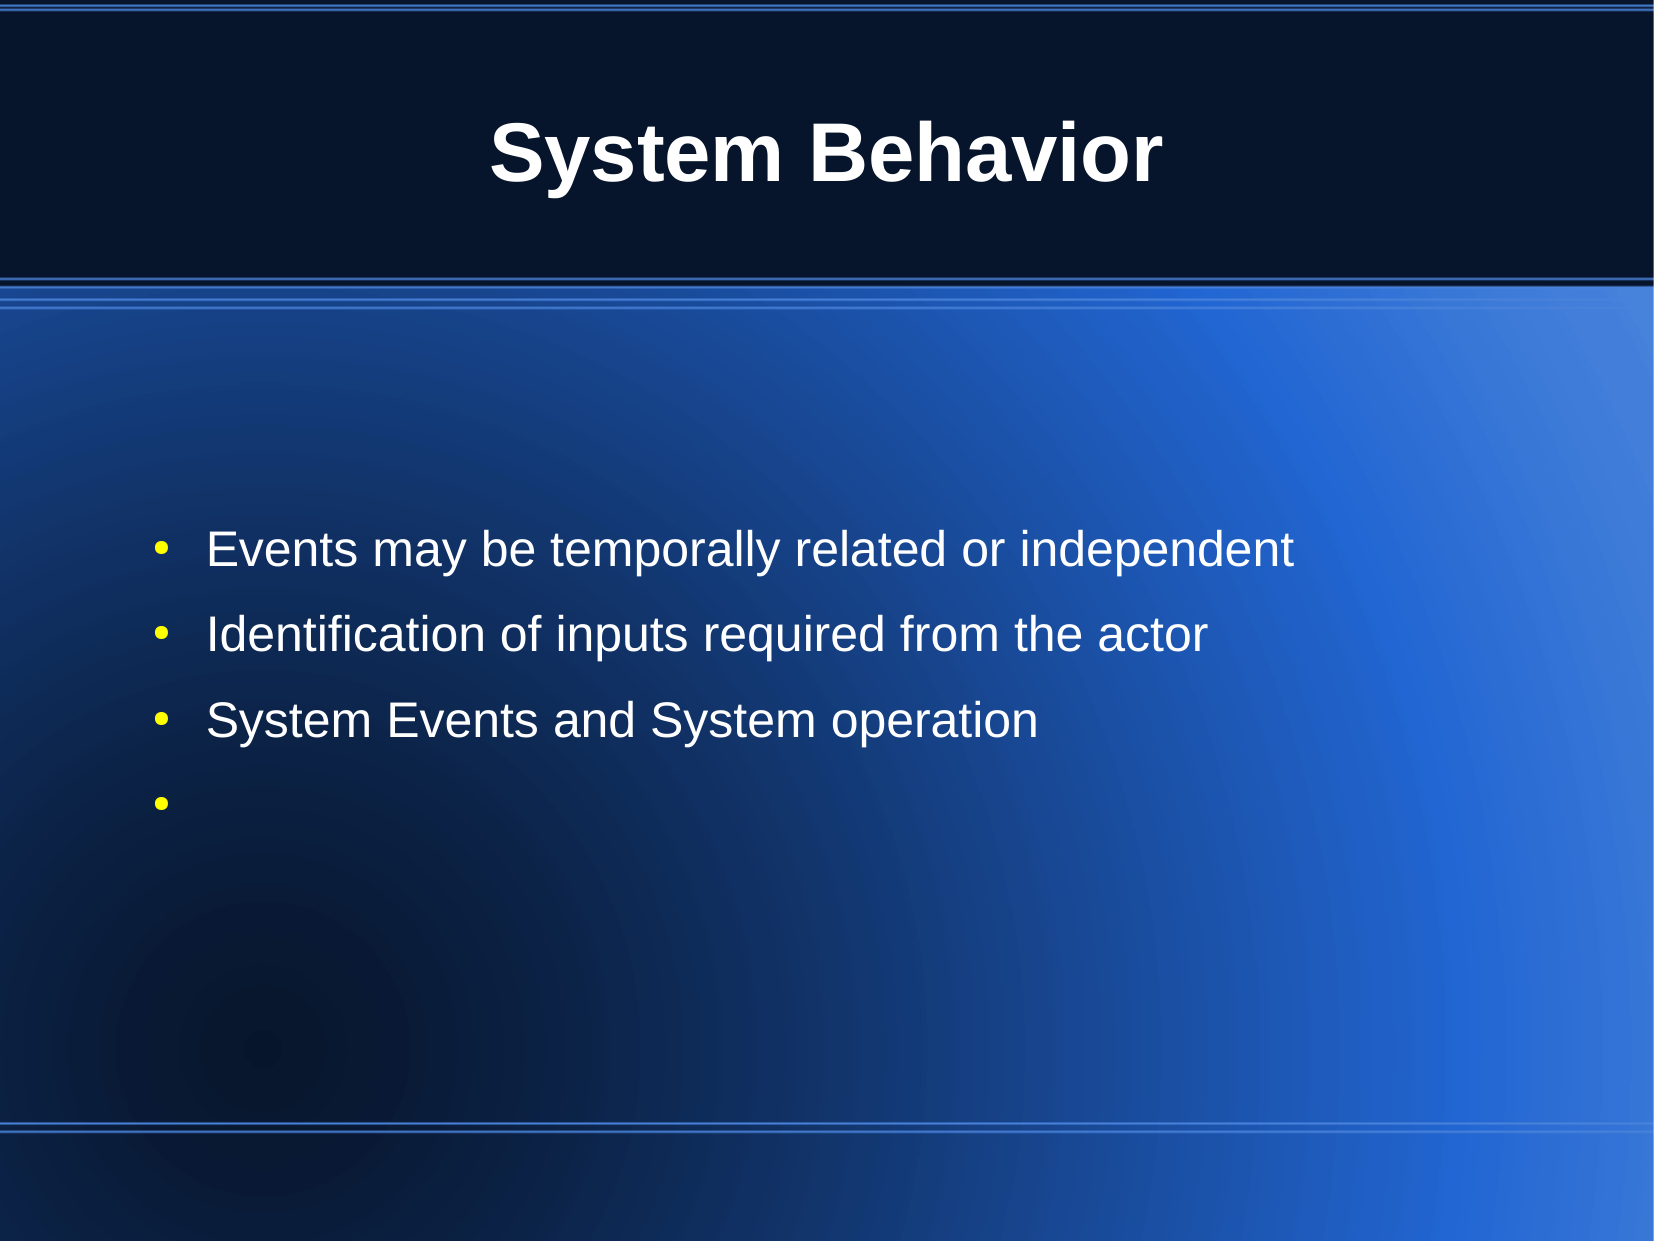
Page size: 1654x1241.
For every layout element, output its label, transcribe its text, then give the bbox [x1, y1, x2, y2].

title System Behavior [82, 49, 1571, 257]
picture [0, 0, 1654, 1241]
list Events may be temporally related or independent Identification of inputs required from the actor System Events and System operation [134, 350, 1516, 1133]
